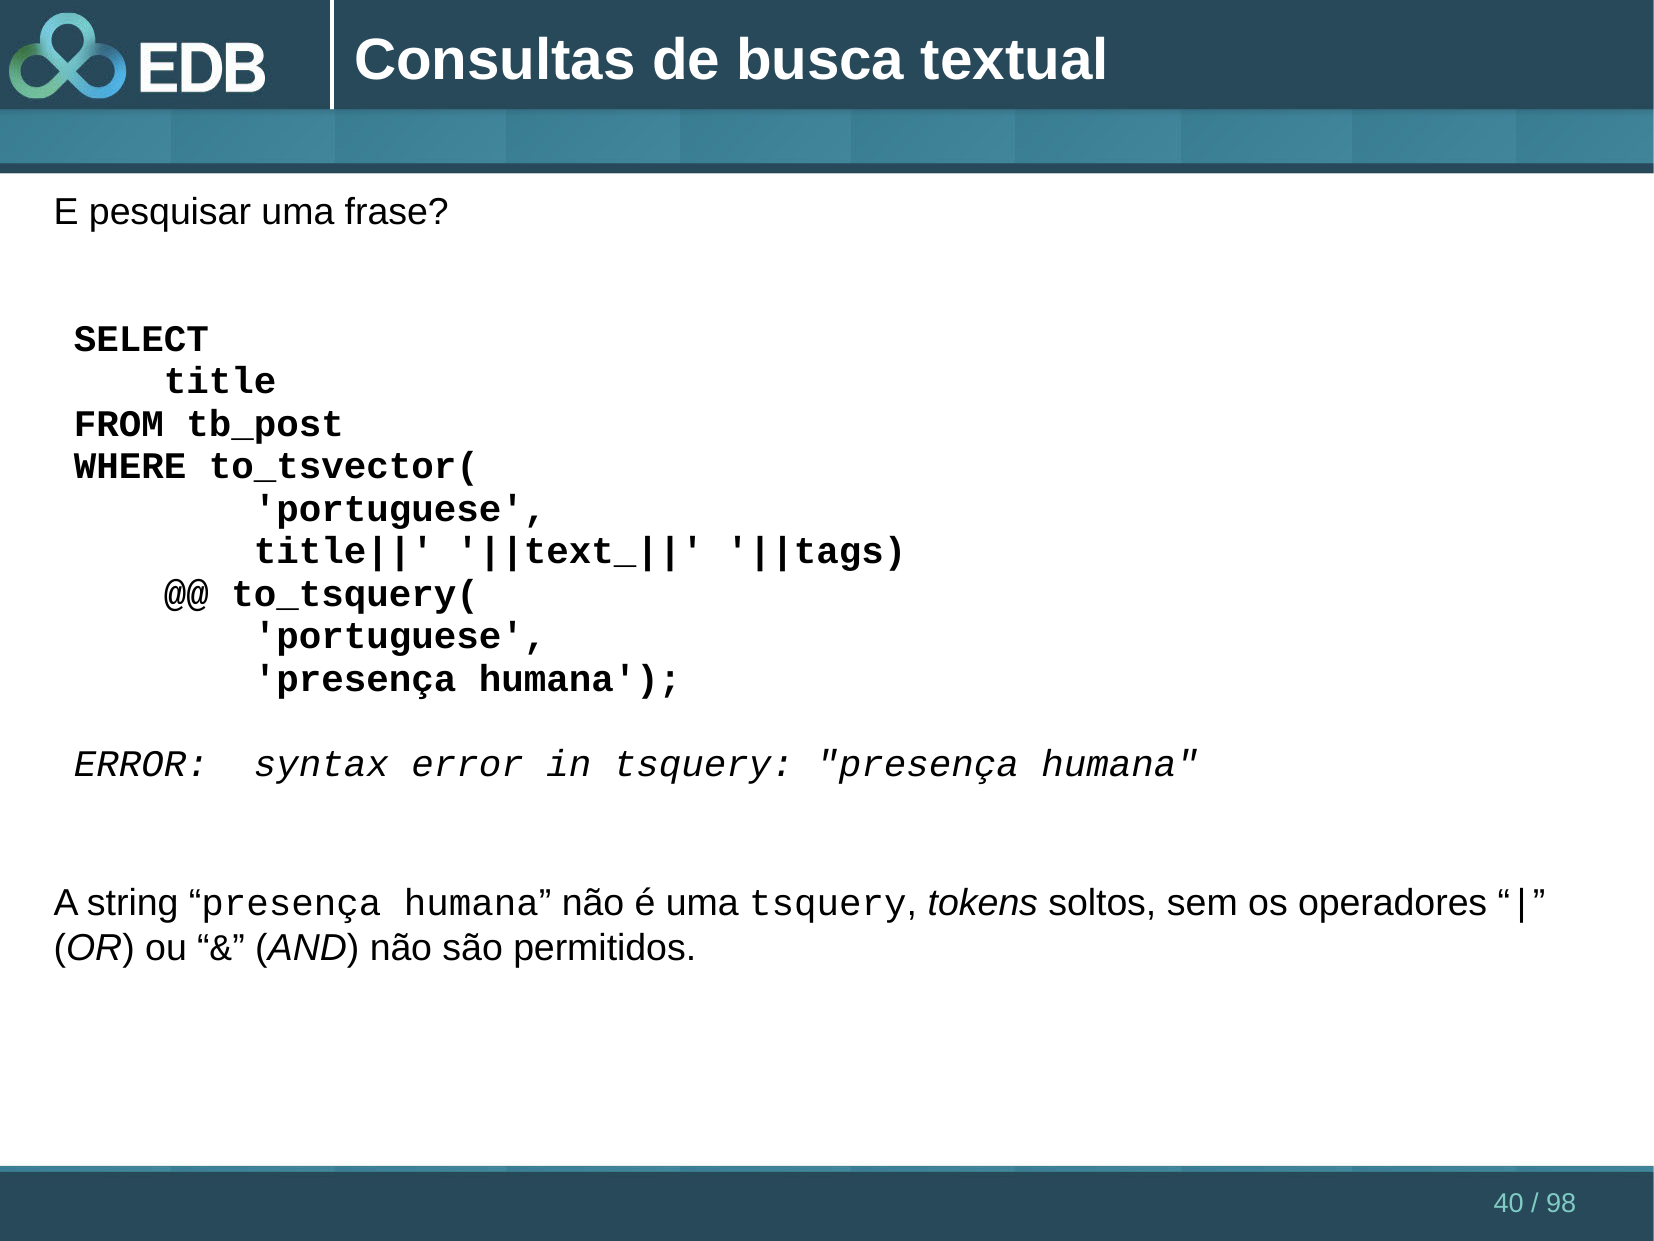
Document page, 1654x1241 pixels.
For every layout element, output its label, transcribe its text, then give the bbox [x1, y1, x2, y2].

text_box A string “presença humana” não é uma tsquery, tokens soltos, sem os operadores “|” (OR) ou “&” (AND) não são permitidos. [38, 874, 1595, 1016]
text_box SELECT title FROM tb_post WHERE to_tsvector( 'portuguese', title||' '||text_||' '||tags) @@ to_tsquery( 'portuguese', 'presença humana'); ERROR: syntax error in tsquery: "presença humana" [59, 312, 1418, 795]
picture [0, 0, 1654, 1241]
text_box E pesquisar uma frase? [38, 183, 1211, 240]
title Consultas de busca textual [354, 0, 1625, 125]
